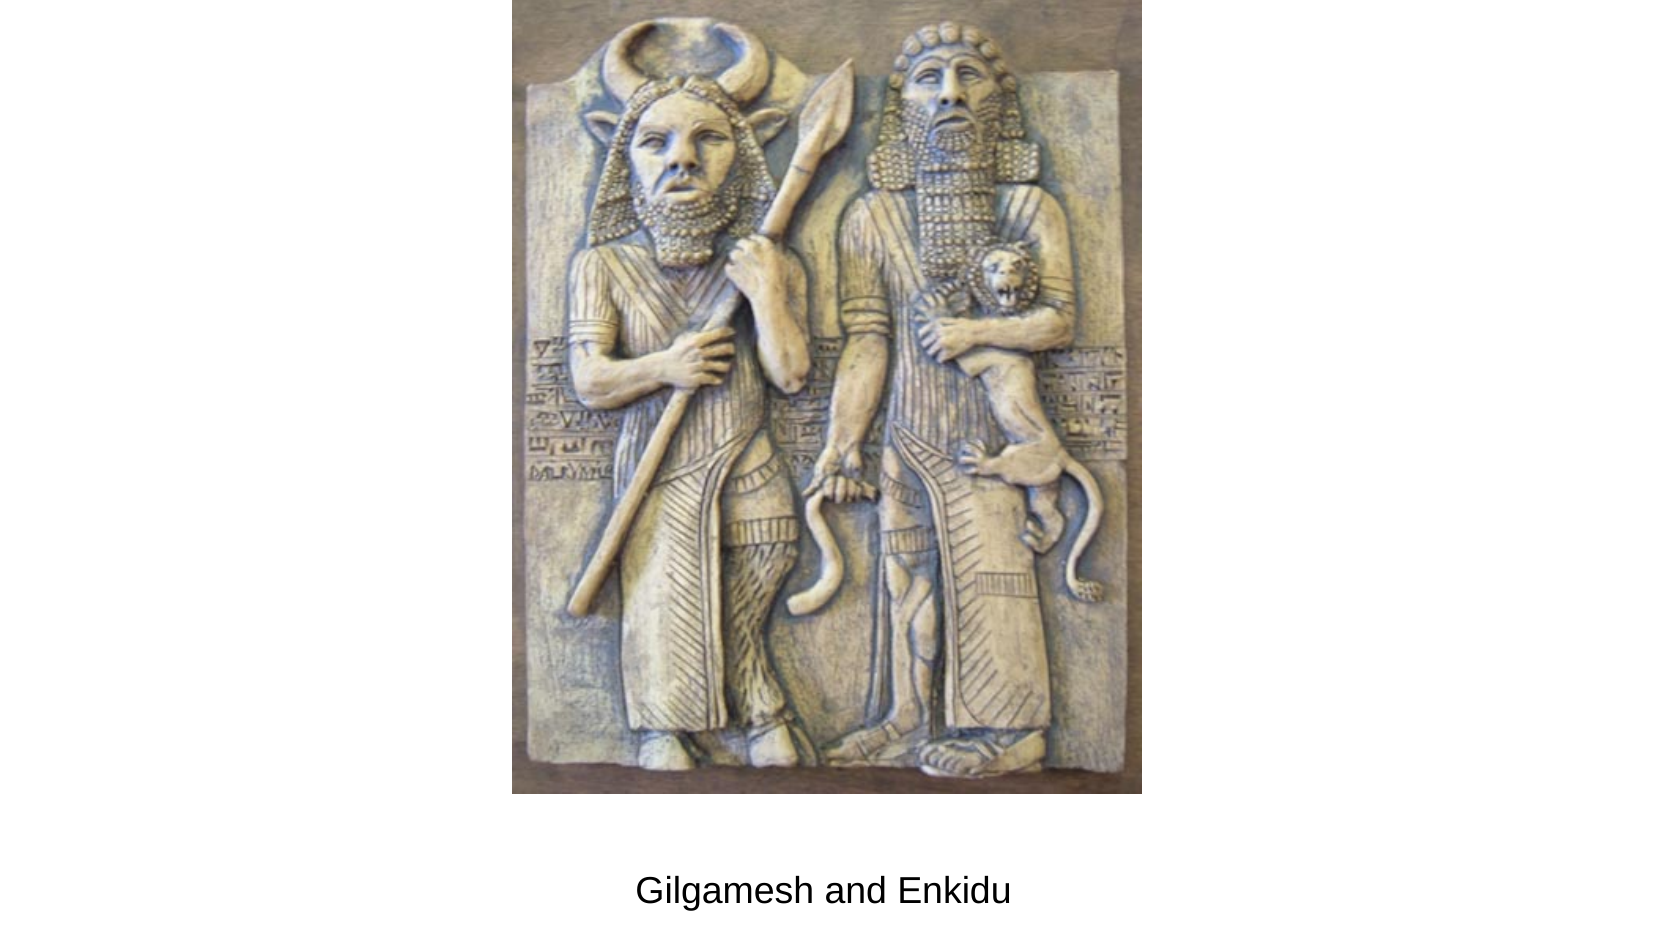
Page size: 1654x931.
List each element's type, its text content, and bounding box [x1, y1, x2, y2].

picture [512, 0, 1142, 794]
text_box Gilgamesh and Enkidu [620, 862, 1034, 920]
